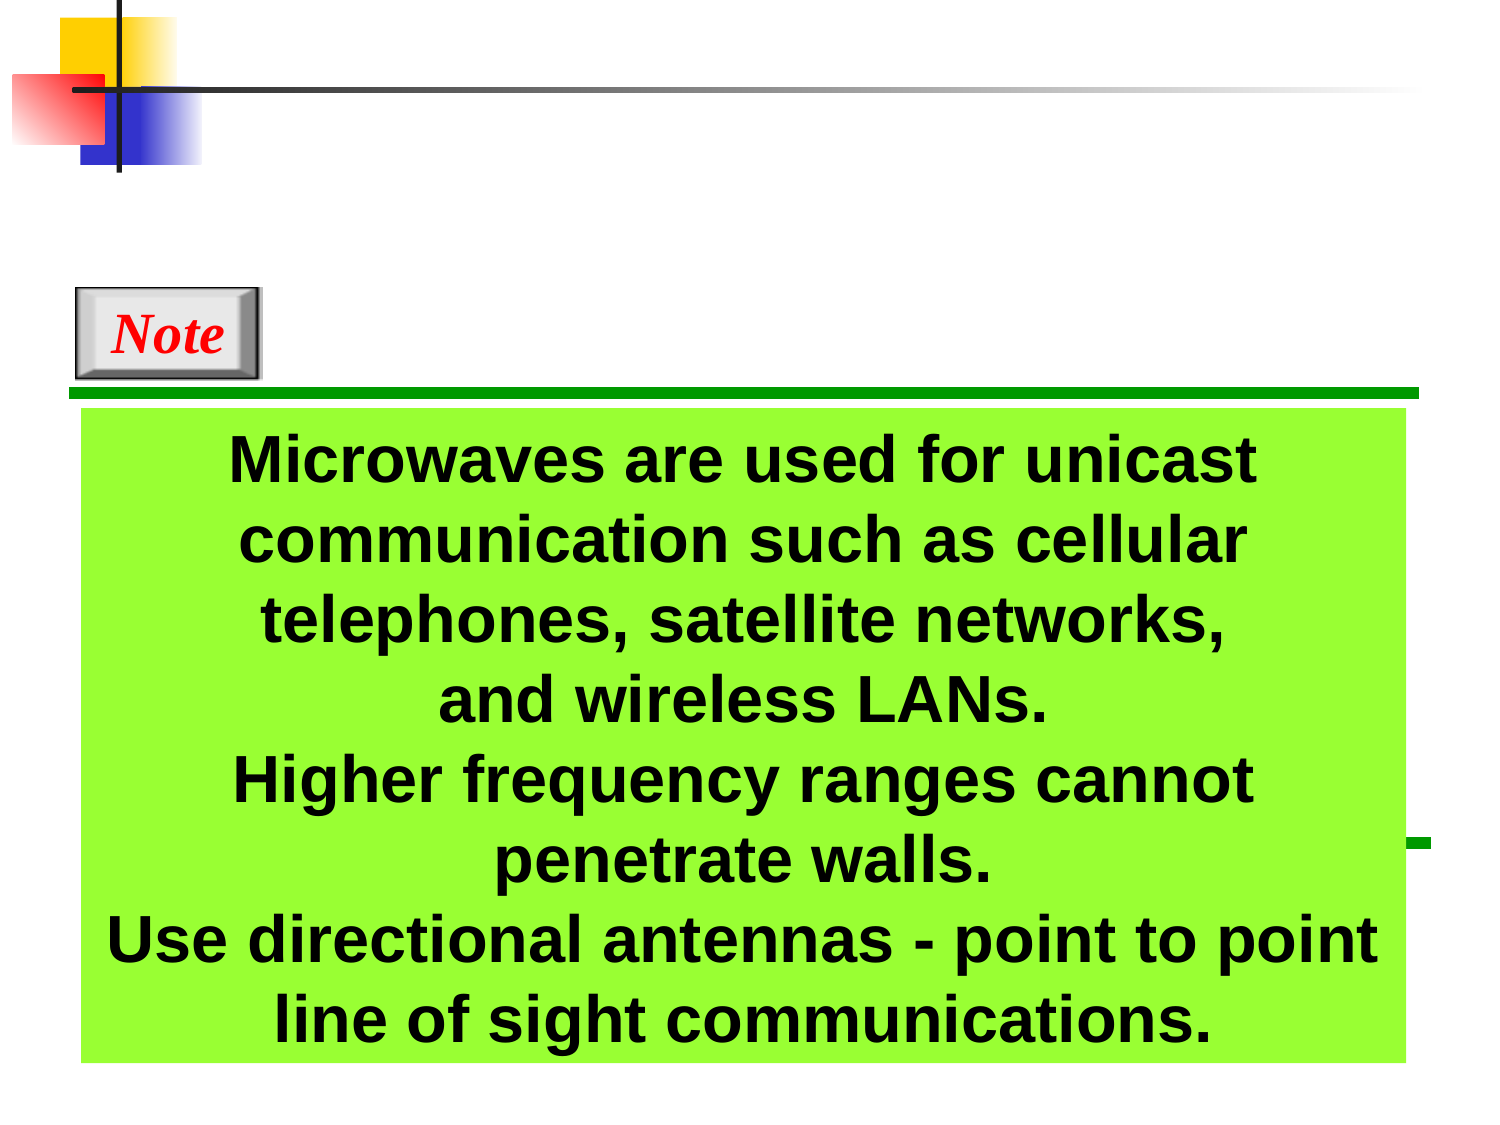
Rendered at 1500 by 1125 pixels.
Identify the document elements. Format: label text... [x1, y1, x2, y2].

text_box Microwaves are used for unicast communication such as cellular telephones, satellite networks, and wireless LANs. Higher frequency ranges cannot penetrate walls. Use directional antennas - point to point line of sight communications. [81, 408, 1407, 1064]
text_box Note [97, 287, 241, 373]
picture [75, 287, 263, 381]
text_box [12, 0, 1423, 173]
